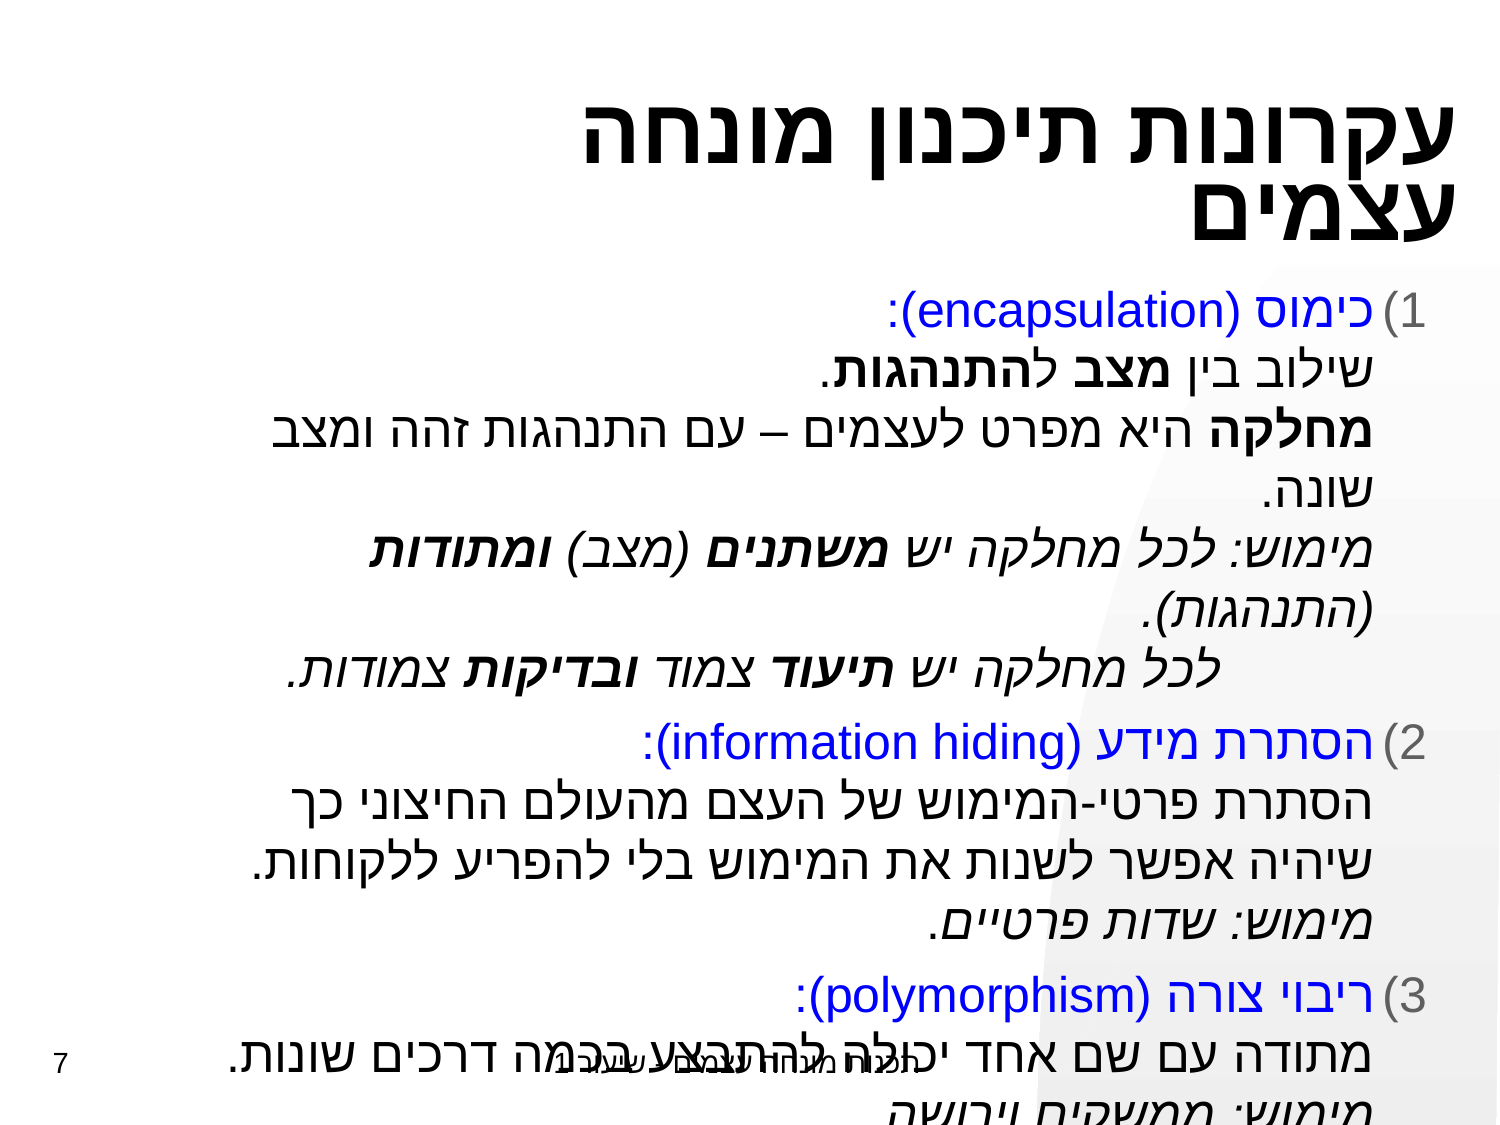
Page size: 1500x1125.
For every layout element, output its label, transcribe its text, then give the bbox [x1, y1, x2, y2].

text_box תכנות מונחה עצמים - שיעור 1 [500, 1025, 975, 1100]
text_box כימוס (encapsulation): שילוב בין מצב להתנהגות. מחלקה היא מפרט לעצמים – עם התנהגות זהה ומצב שונה. מימוש: לכל מחלקה יש משתנים (מצב) ומתודות (התנהגות). לכל מחלקה יש תיעוד צמוד ובדיקות צמודות. הסתרת מידע (information hiding): הסתרת פרטי-המימוש של העצם מהעולם החיצוני כך שיהיה אפשר לשנות את המימוש בלי להפריע ללקוחות. מימוש: שדות פרטיים. ריבוי צורה (polymorphism): מתודה עם שם אחד יכולה להתבצע בכמה דרכים שונות. מימוש: ממשקים וירושה. [194, 269, 1443, 973]
text_box עקרונות תיכנון מונחה עצמים [299, 72, 1476, 285]
text_box <number> [37, 1025, 350, 1100]
